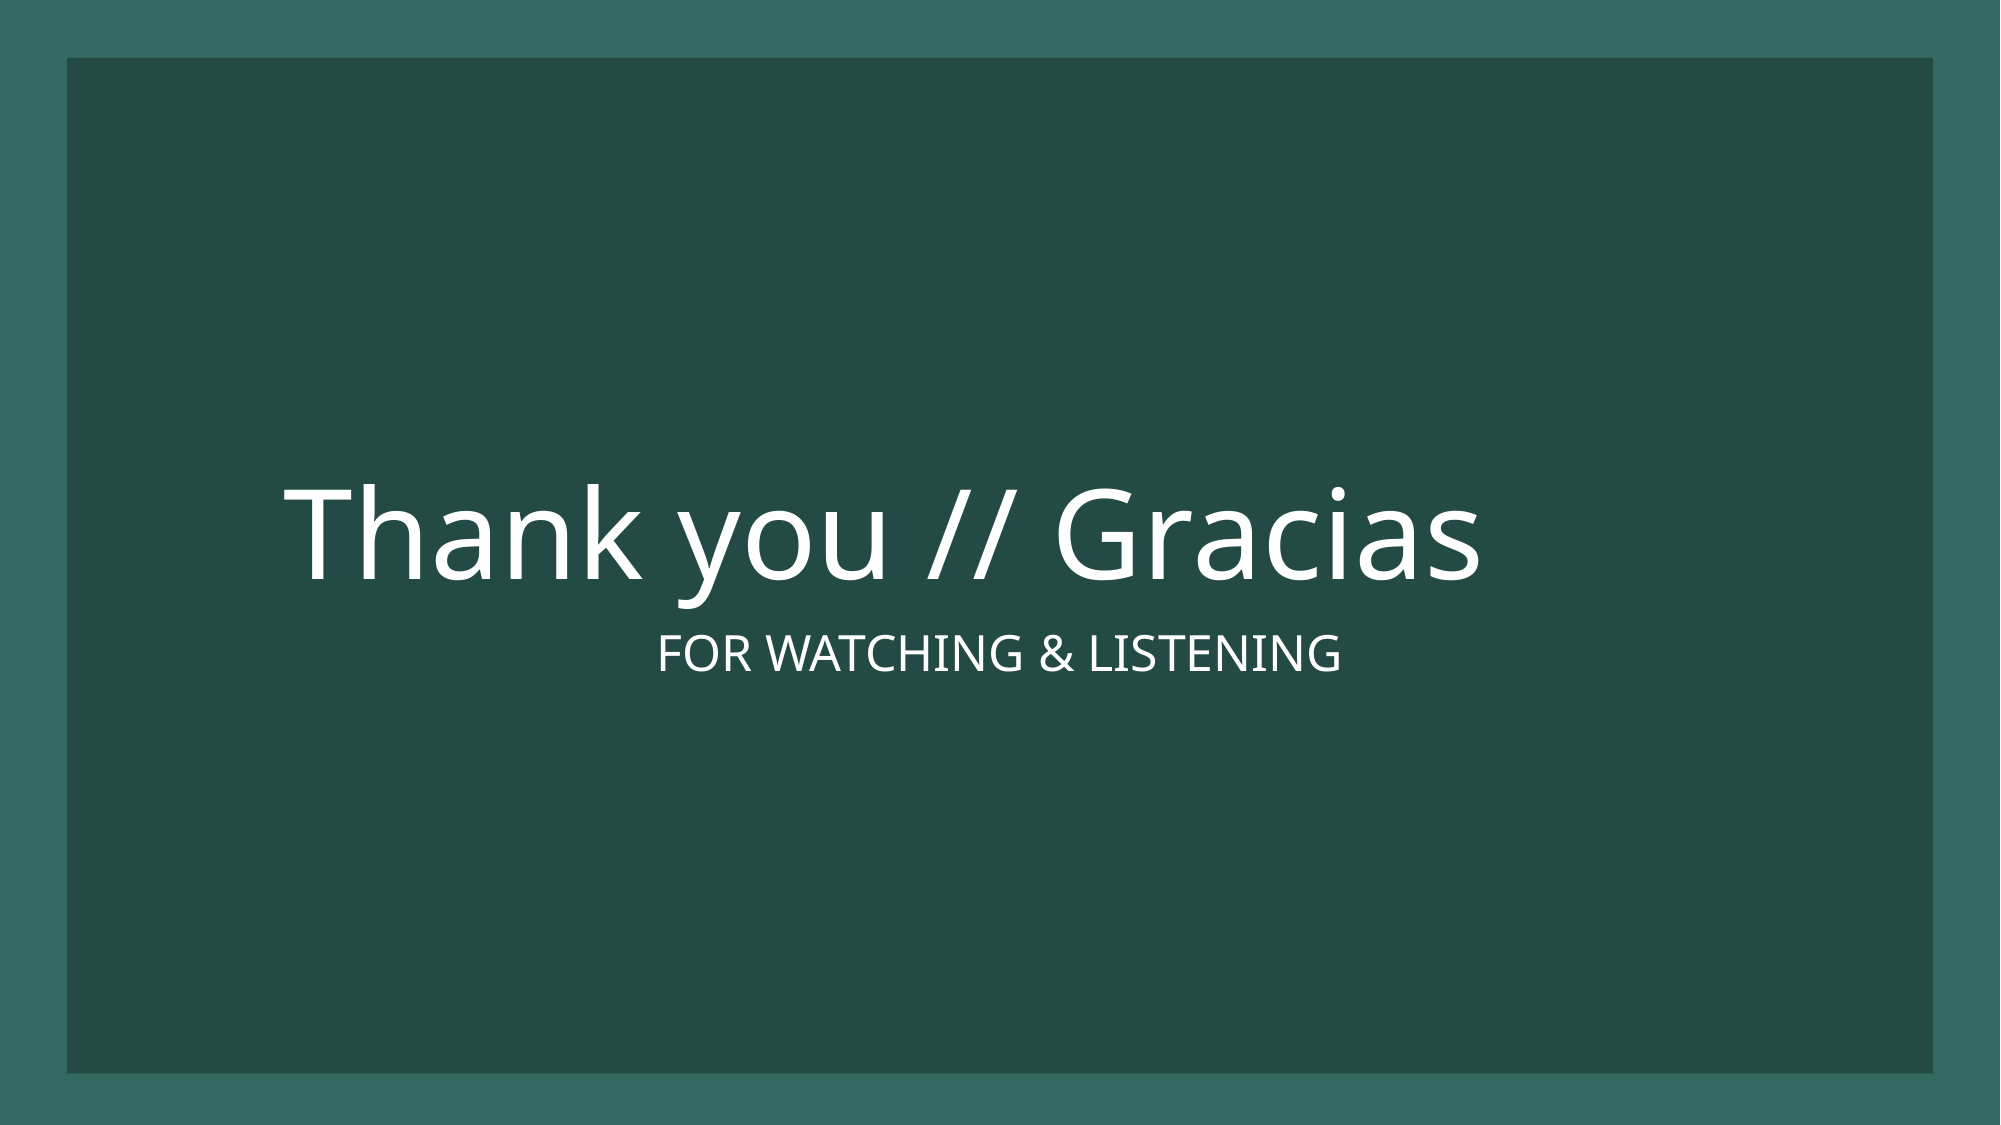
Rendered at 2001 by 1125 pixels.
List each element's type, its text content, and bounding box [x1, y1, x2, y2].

text_box FOR WATCHING & LISTENING [554, 613, 1446, 689]
text_box Thank you // Gracias [268, 447, 1750, 613]
text_box [67, 57, 1933, 1074]
